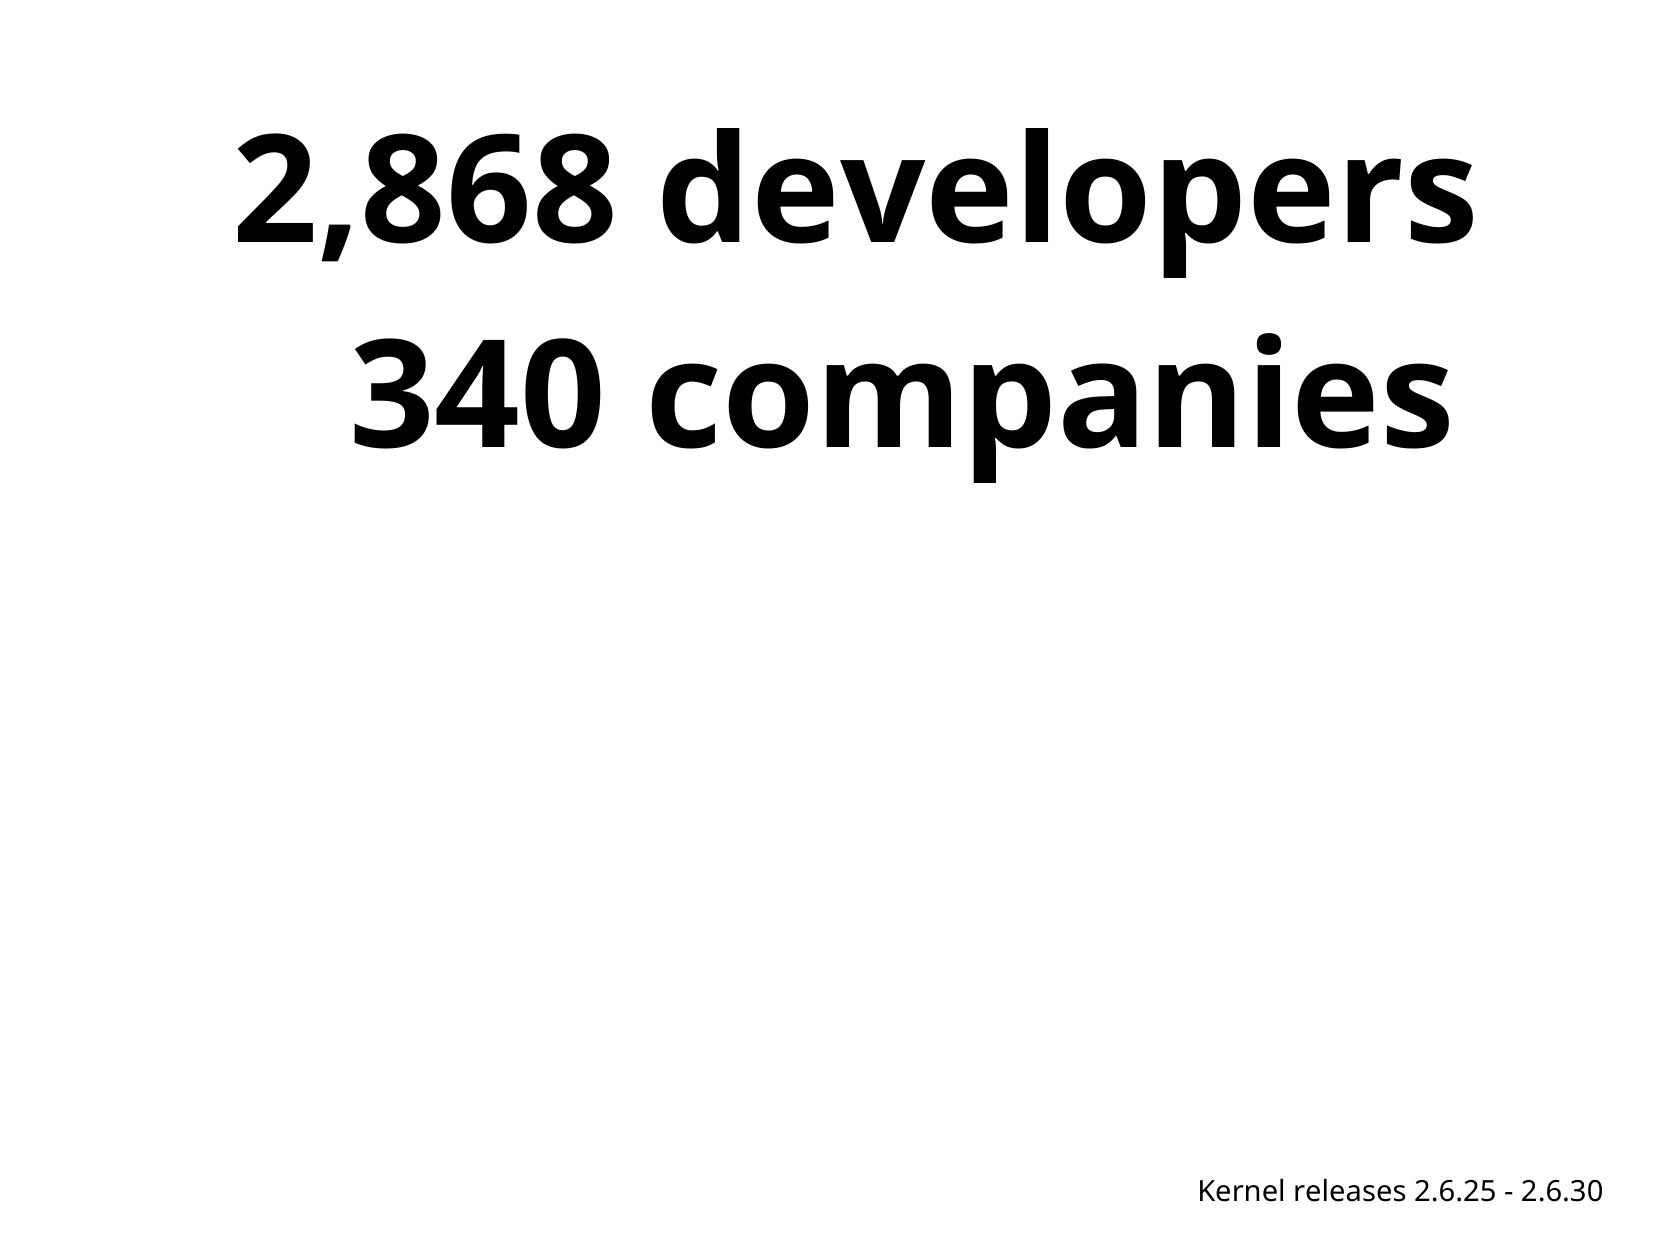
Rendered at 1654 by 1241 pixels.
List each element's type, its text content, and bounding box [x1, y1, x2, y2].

text_box 2,868 developers 340 companies [217, 75, 1437, 451]
text_box Kernel releases 2.6.25 - 2.6.30 [1182, 1162, 1601, 1213]
